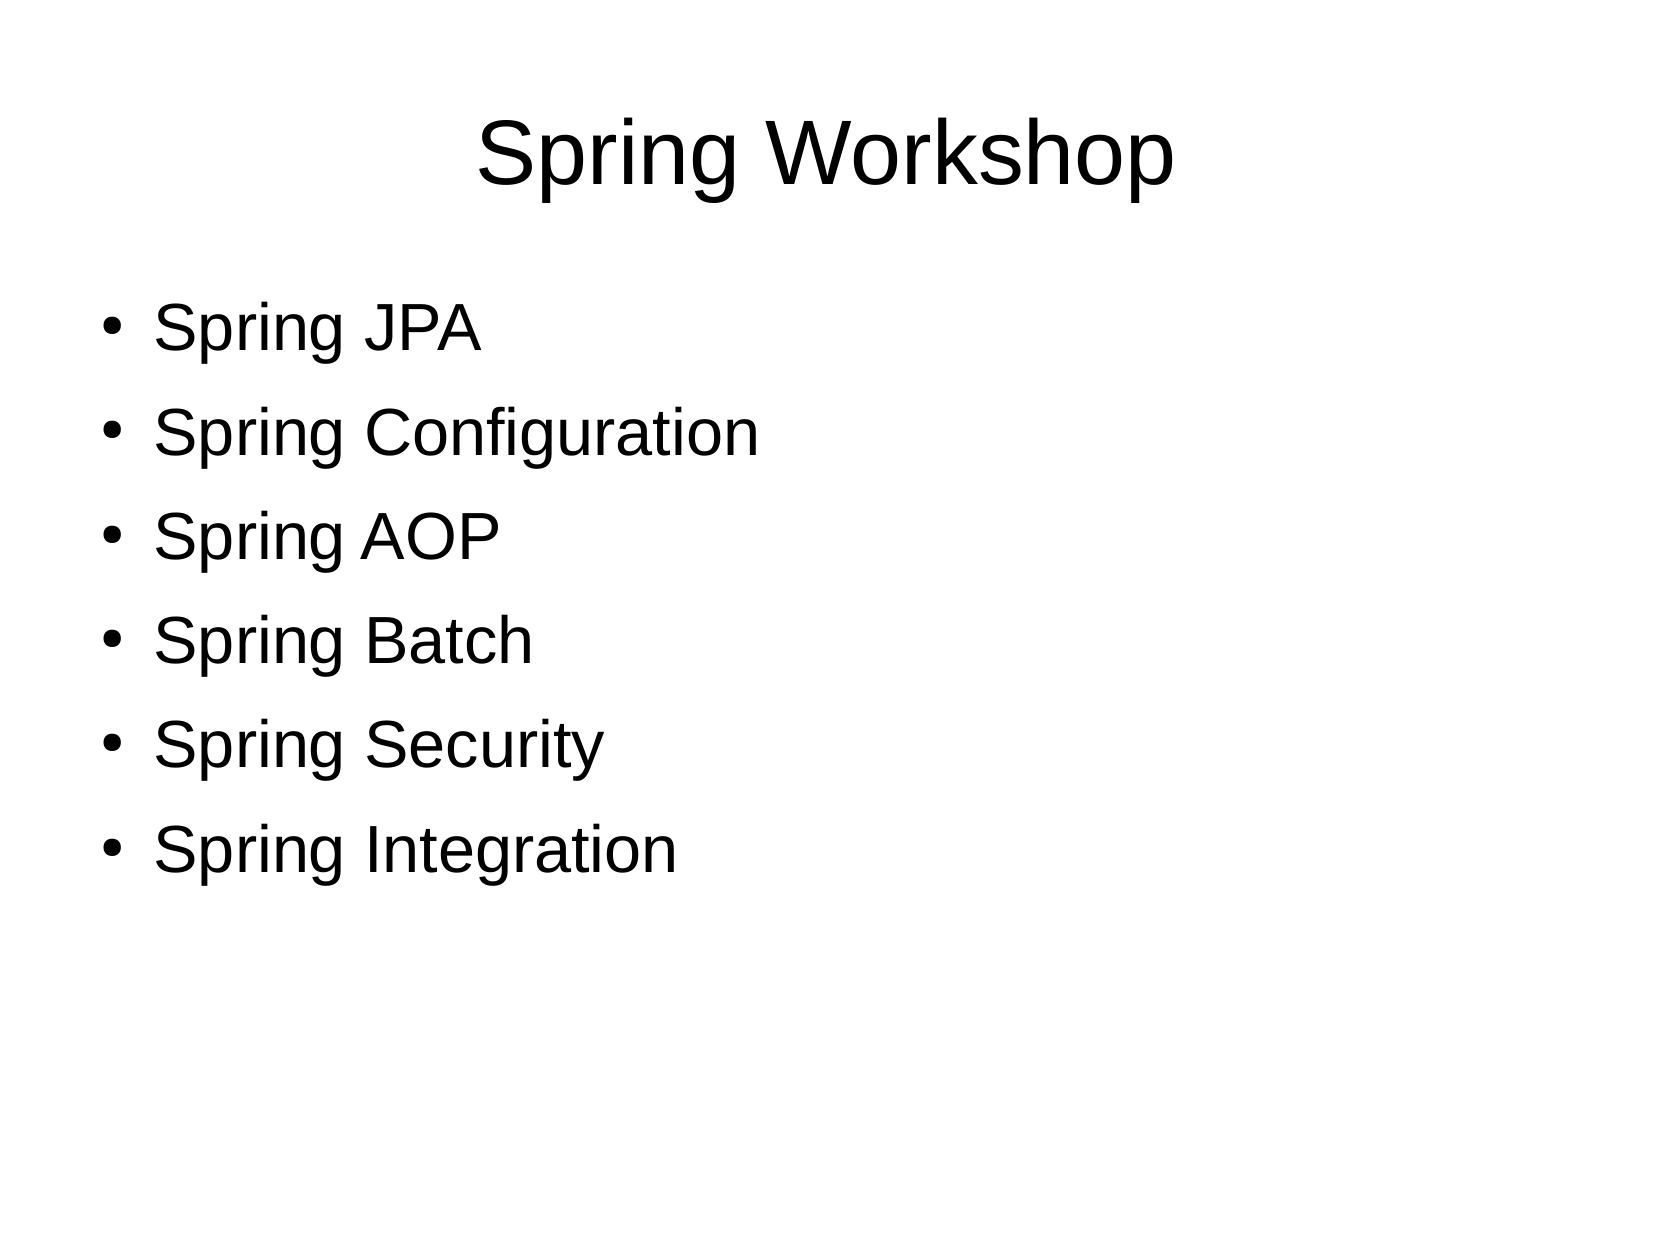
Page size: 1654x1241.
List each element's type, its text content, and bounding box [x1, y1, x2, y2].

list Spring JPA Spring Configuration Spring AOP Spring Batch Spring Security Spring Integration [82, 290, 1571, 1109]
title Spring Workshop [82, 49, 1571, 257]
